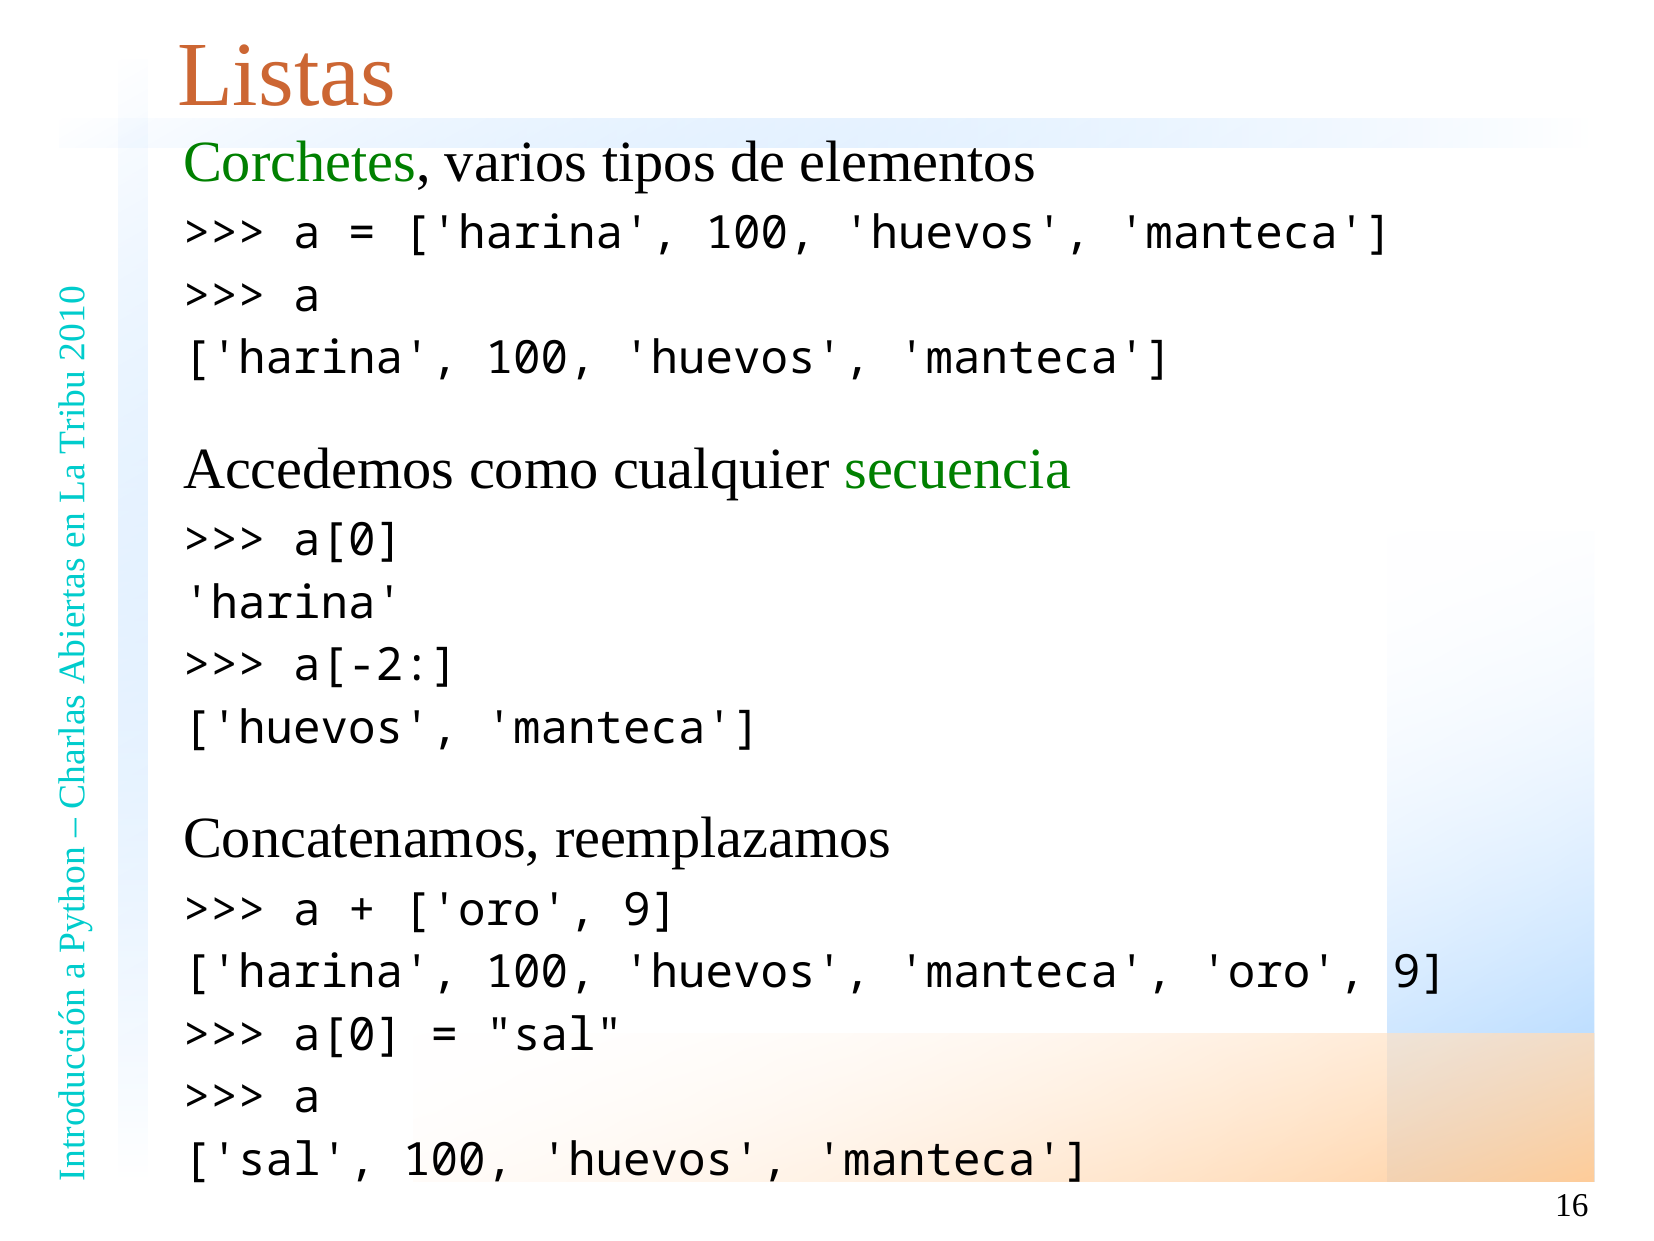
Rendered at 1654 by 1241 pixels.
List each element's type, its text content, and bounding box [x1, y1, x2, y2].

text_box Corchetes, varios tipos de elementos >>> a = ['harina', 100, 'huevos', 'manteca'] >>> a ['harina', 100, 'huevos', 'manteca'] Accedemos como cualquier secuencia >>> a[0] 'harina' >>> a[-2:] ['huevos', 'manteca'] Concatenamos, reemplazamos >>> a + ['oro', 9] ['harina', 100, 'huevos', 'manteca', 'oro', 9] >>> a[0] = "sal" >>> a ['sal', 100, 'huevos', 'manteca'] [147, 147, 1595, 1171]
title Listas [177, 0, 1595, 147]
